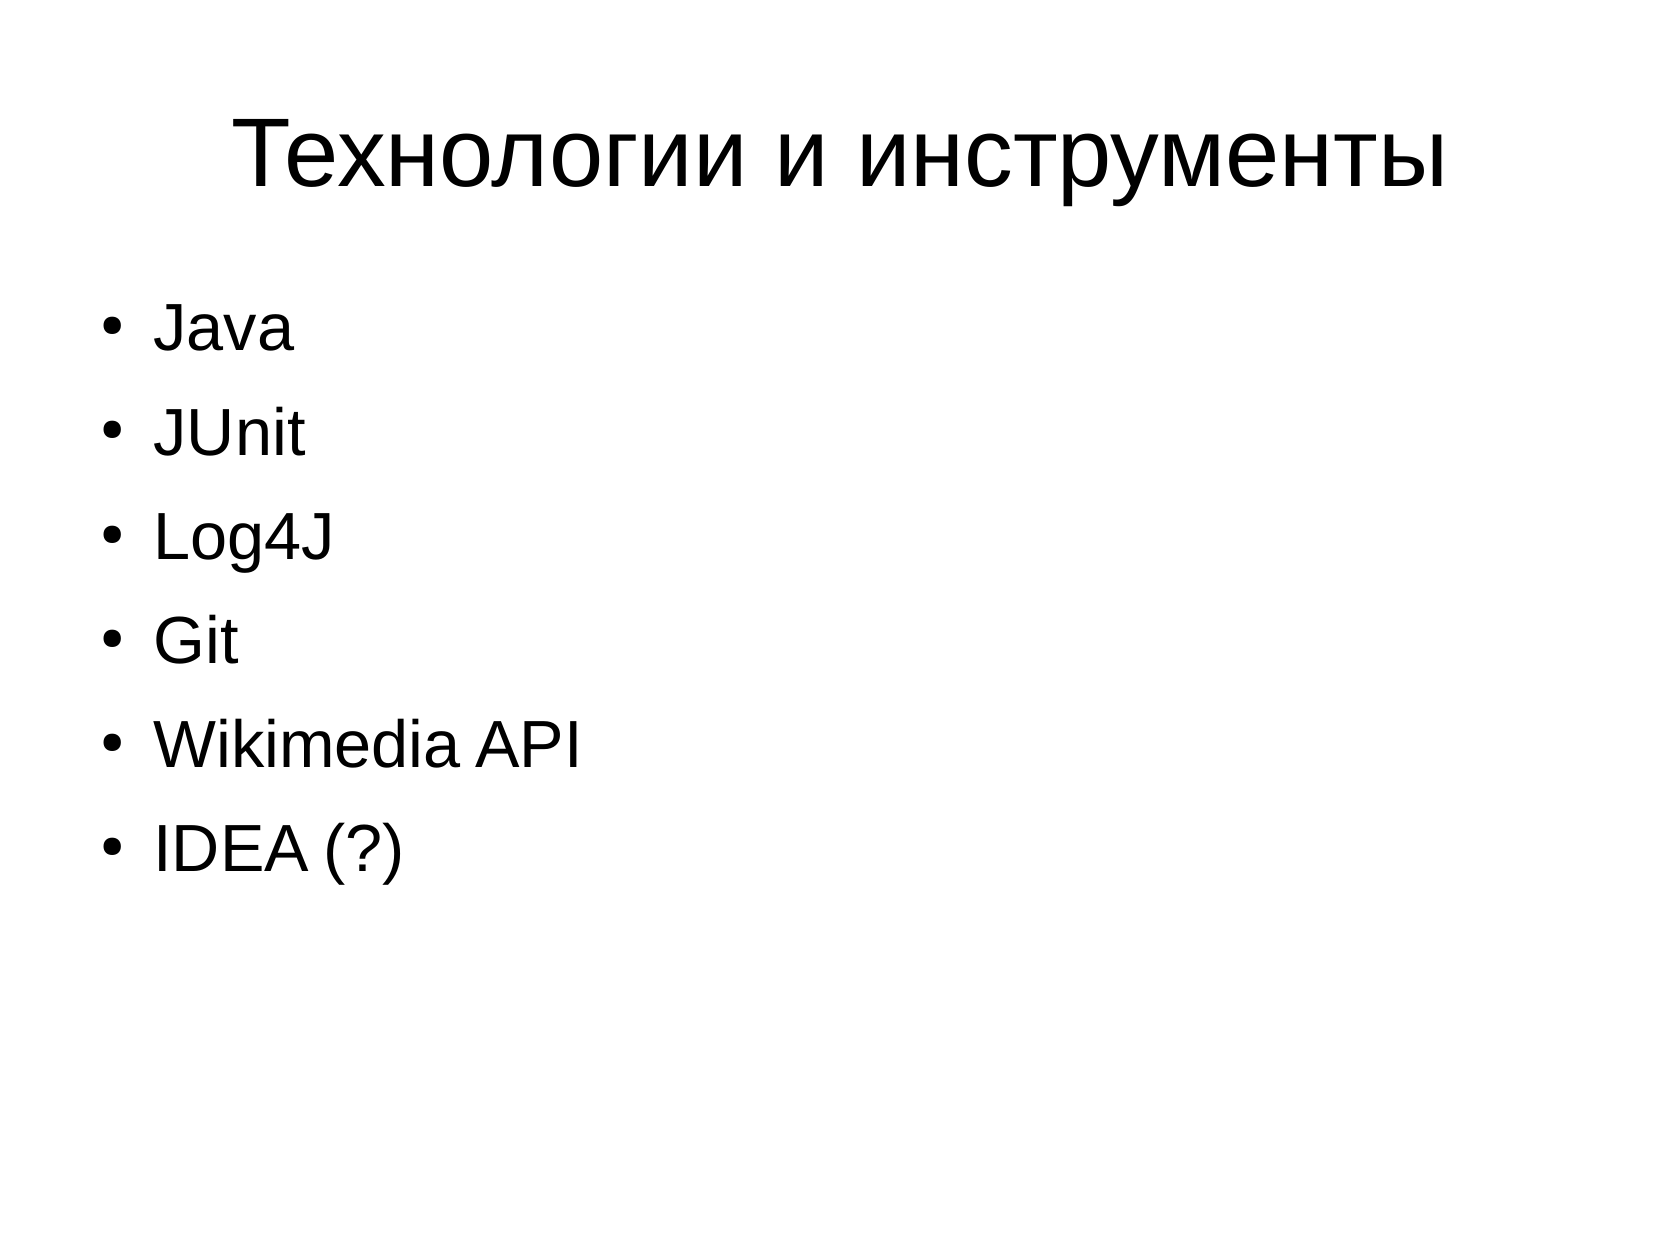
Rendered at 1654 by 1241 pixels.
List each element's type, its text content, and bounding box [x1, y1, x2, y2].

list Java JUnit Log4J Git Wikimedia API IDEA (?) [82, 290, 1571, 1109]
title Технологии и инструменты [82, 49, 1571, 257]
